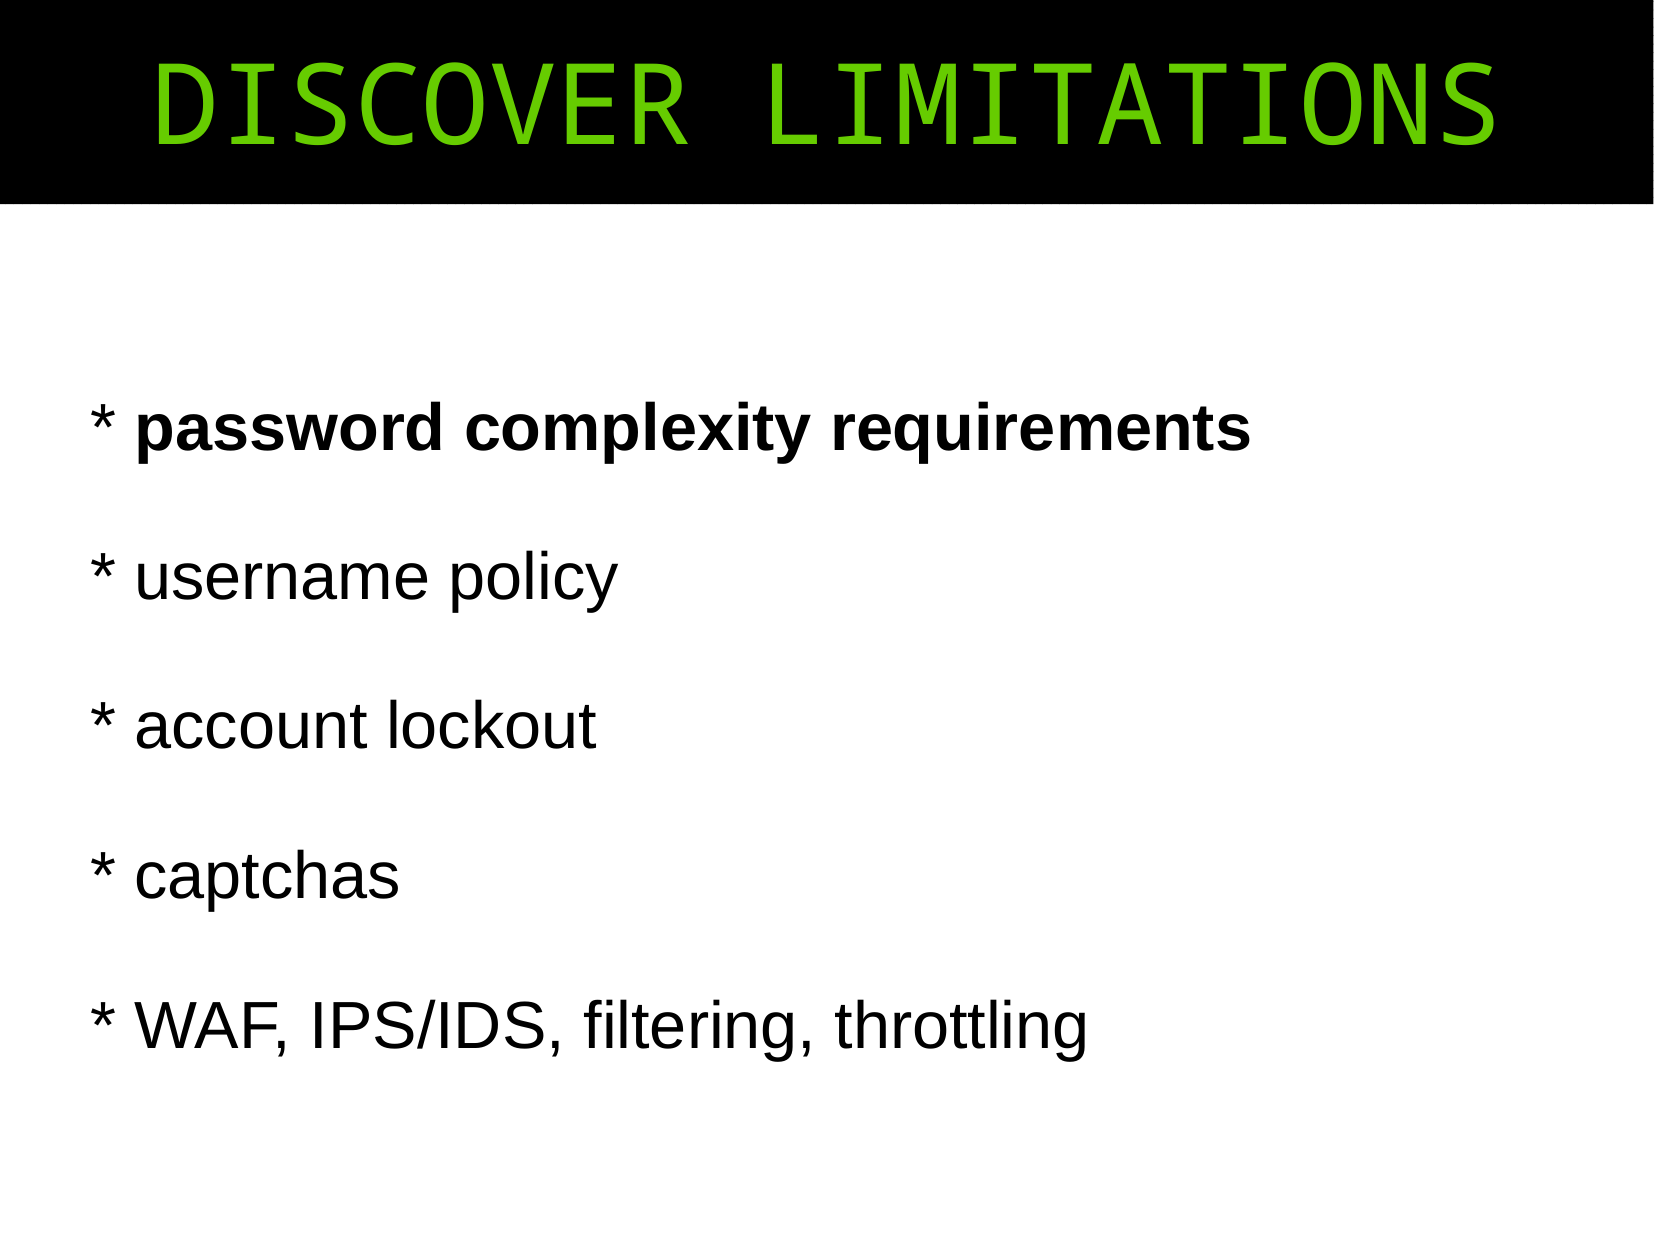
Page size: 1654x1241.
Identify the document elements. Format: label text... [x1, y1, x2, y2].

subtitle * password complexity requirements * username policy * account lockout * captchas * WAF, IPS/IDS, filtering, throttling [90, 305, 1621, 1146]
title DISCOVER LIMITATIONS [0, 0, 1654, 205]
